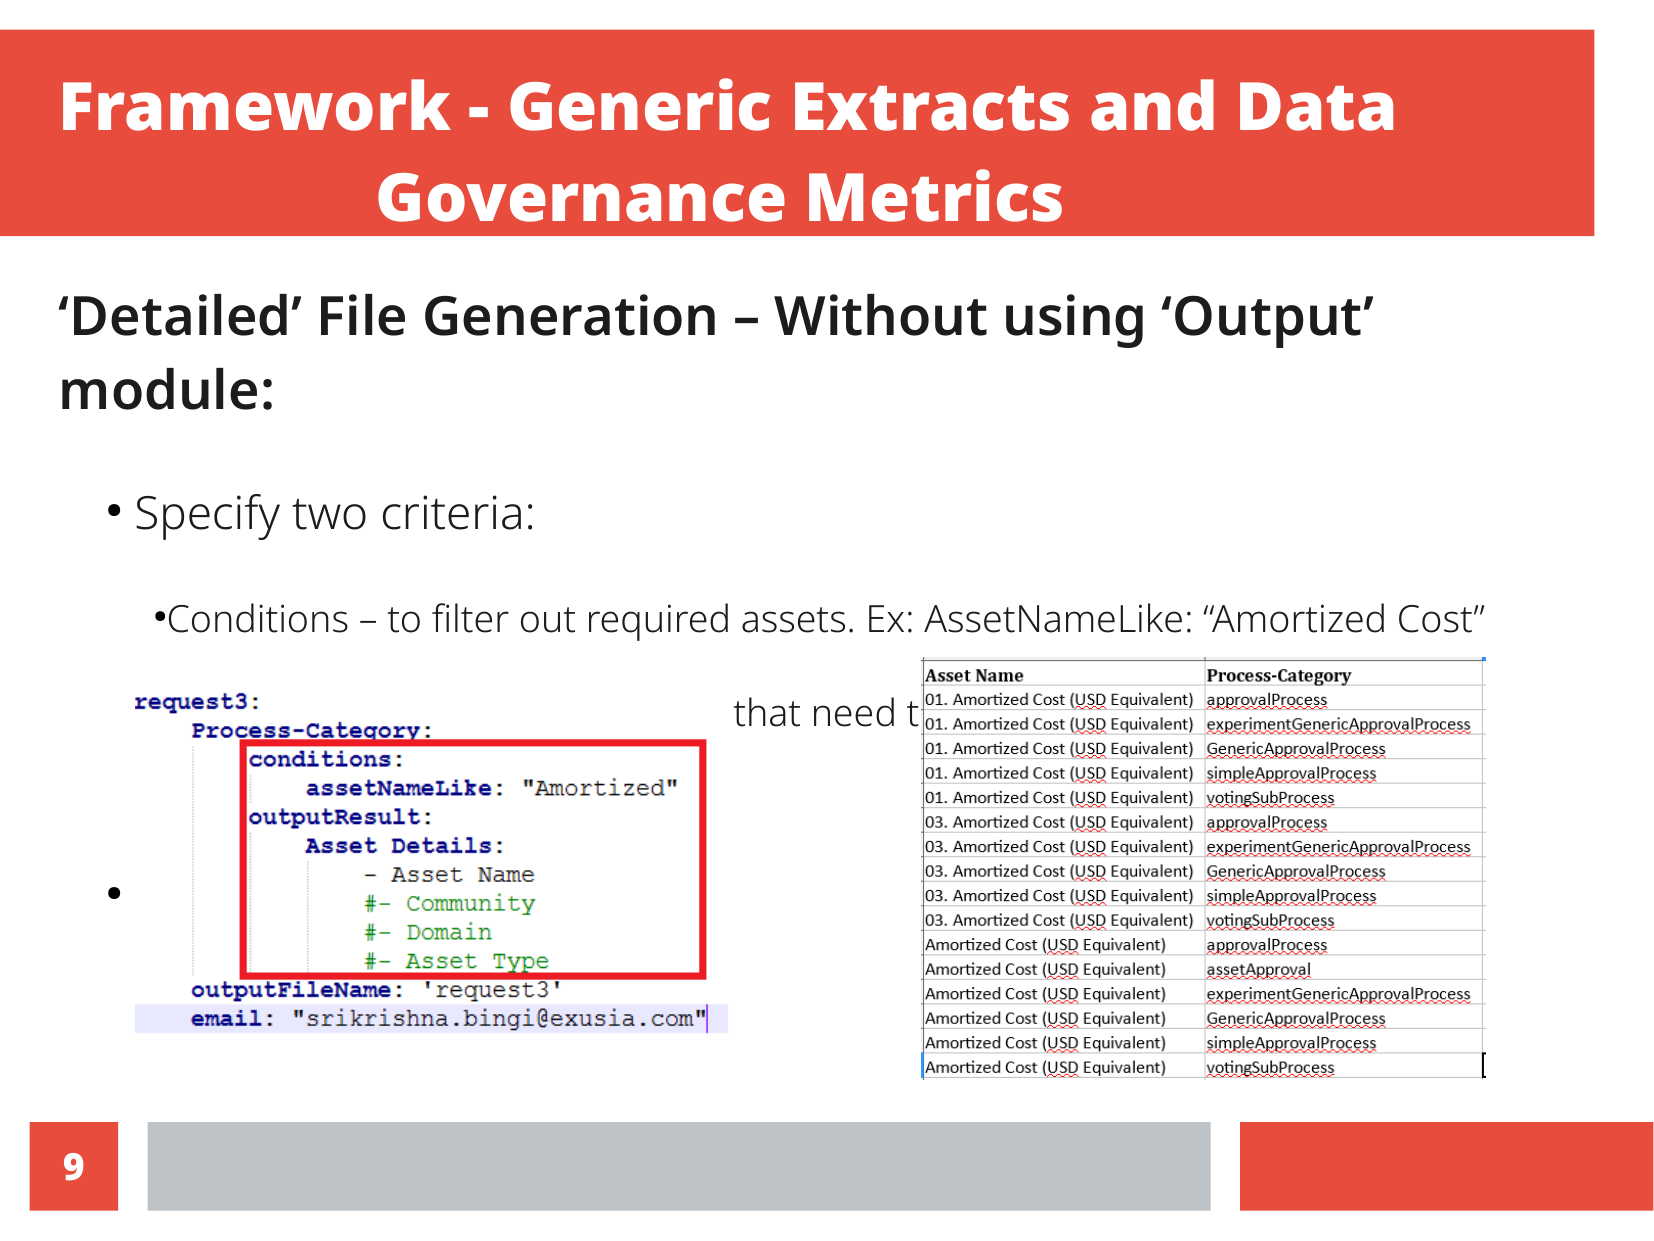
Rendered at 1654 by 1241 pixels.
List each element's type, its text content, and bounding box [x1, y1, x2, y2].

picture [921, 657, 1486, 1081]
picture [135, 689, 731, 1039]
title Framework - Generic Extracts and Data Governance Metrics [59, 59, 1595, 207]
list ‘Detailed’ File Generation – Without using ‘Output’ module: Specify two criteria: Conditions – to filter out required assets. Ex: AssetNameLike: “Amortized Cost” OutputResult - Asset information that need to be displayed. Ex: “Asset Name”, “Community”.. [59, 277, 1565, 1046]
